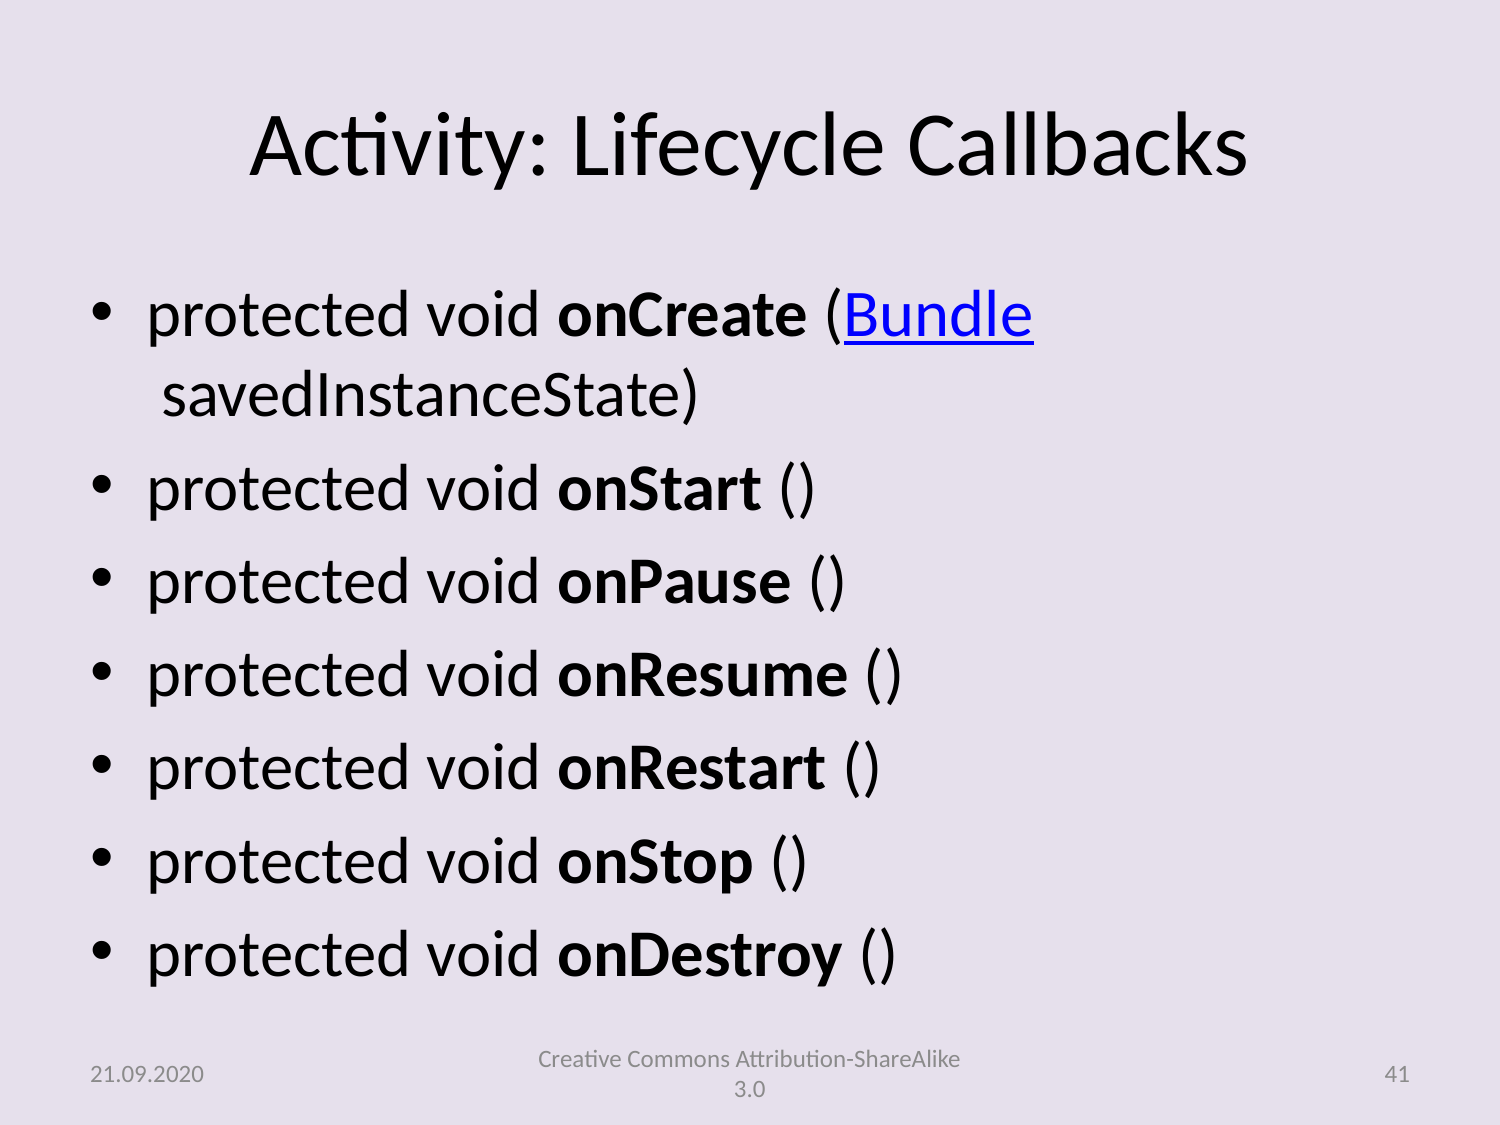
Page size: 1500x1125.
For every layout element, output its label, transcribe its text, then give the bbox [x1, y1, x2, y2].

list protected void onCreate (Bundle savedInstanceState) protected void onStart () protected void onPause () protected void onResume () protected void onRestart () protected void onStop () protected void onDestroy () [75, 262, 1425, 1005]
title Activity: Lifecycle Callbacks [75, 45, 1425, 233]
